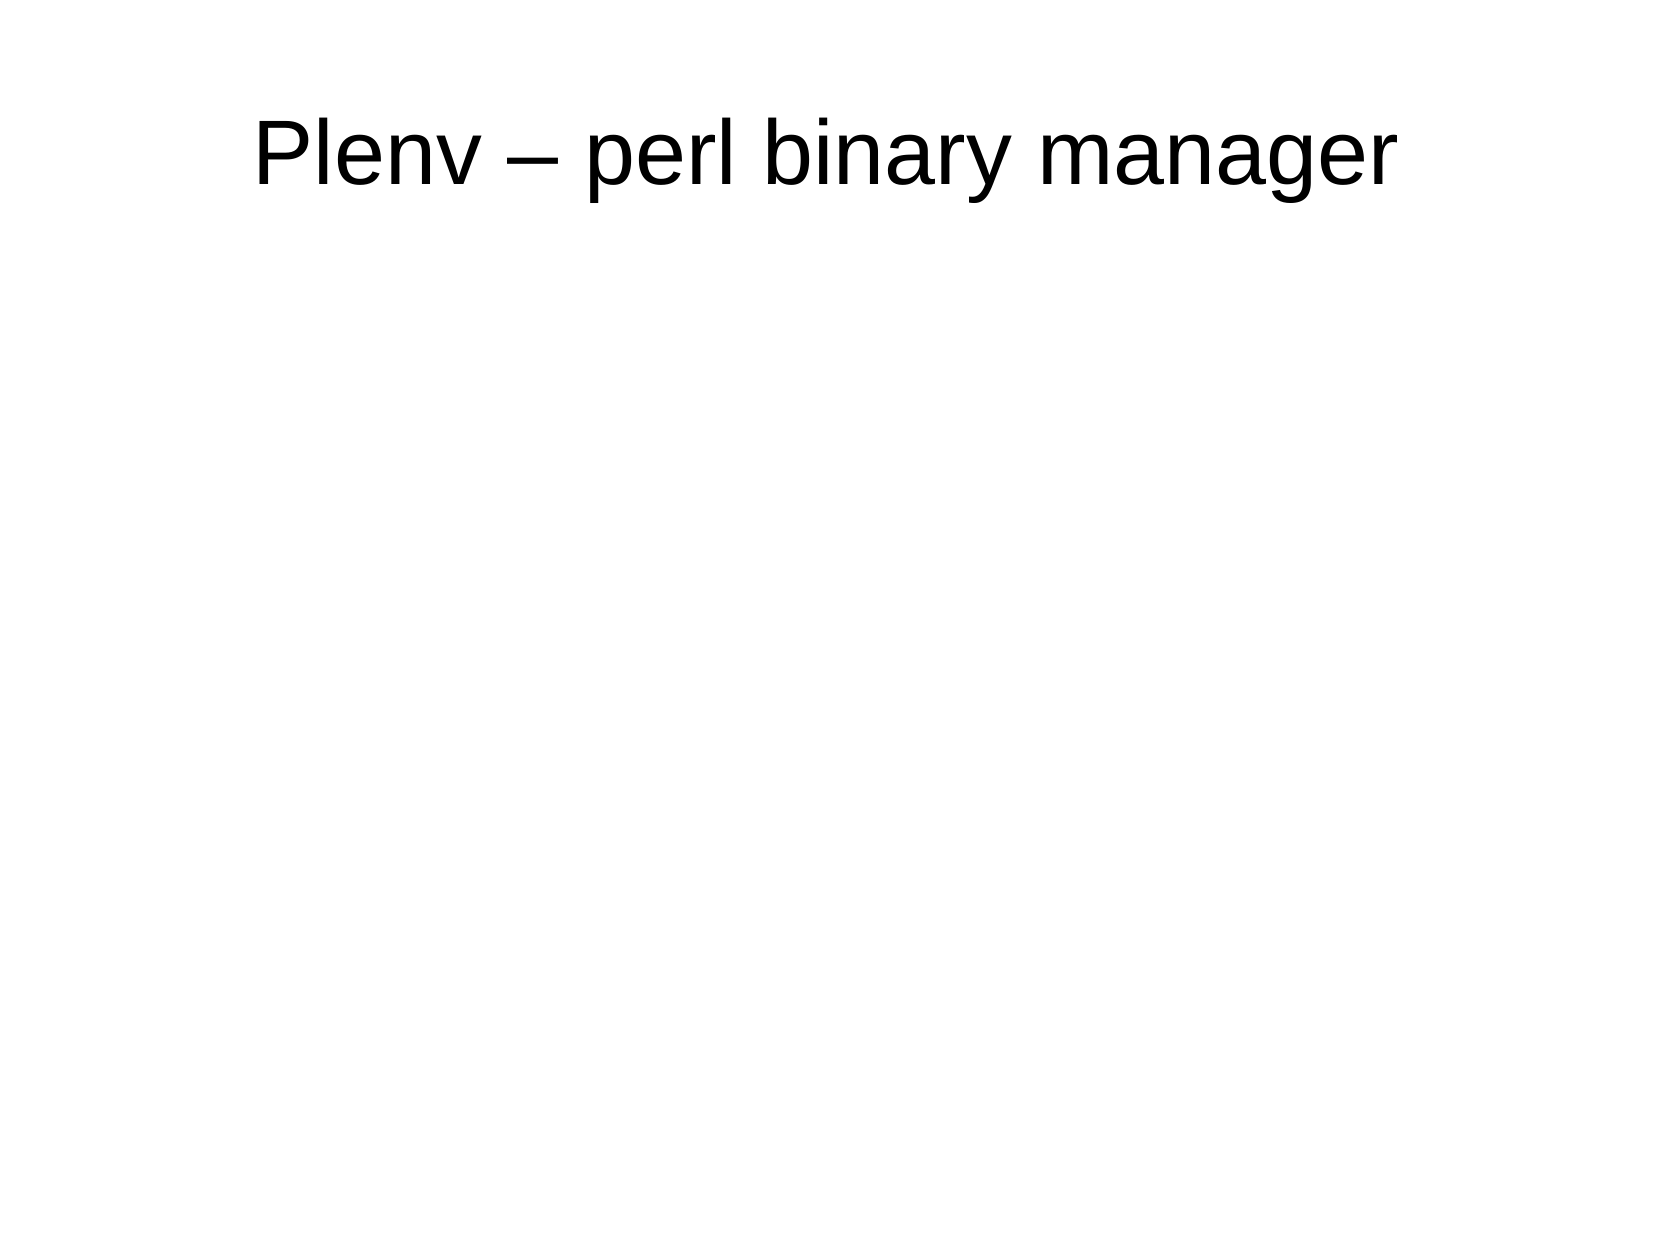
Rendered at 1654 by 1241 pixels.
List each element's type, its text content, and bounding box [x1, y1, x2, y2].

title Plenv – perl binary manager [82, 49, 1571, 257]
